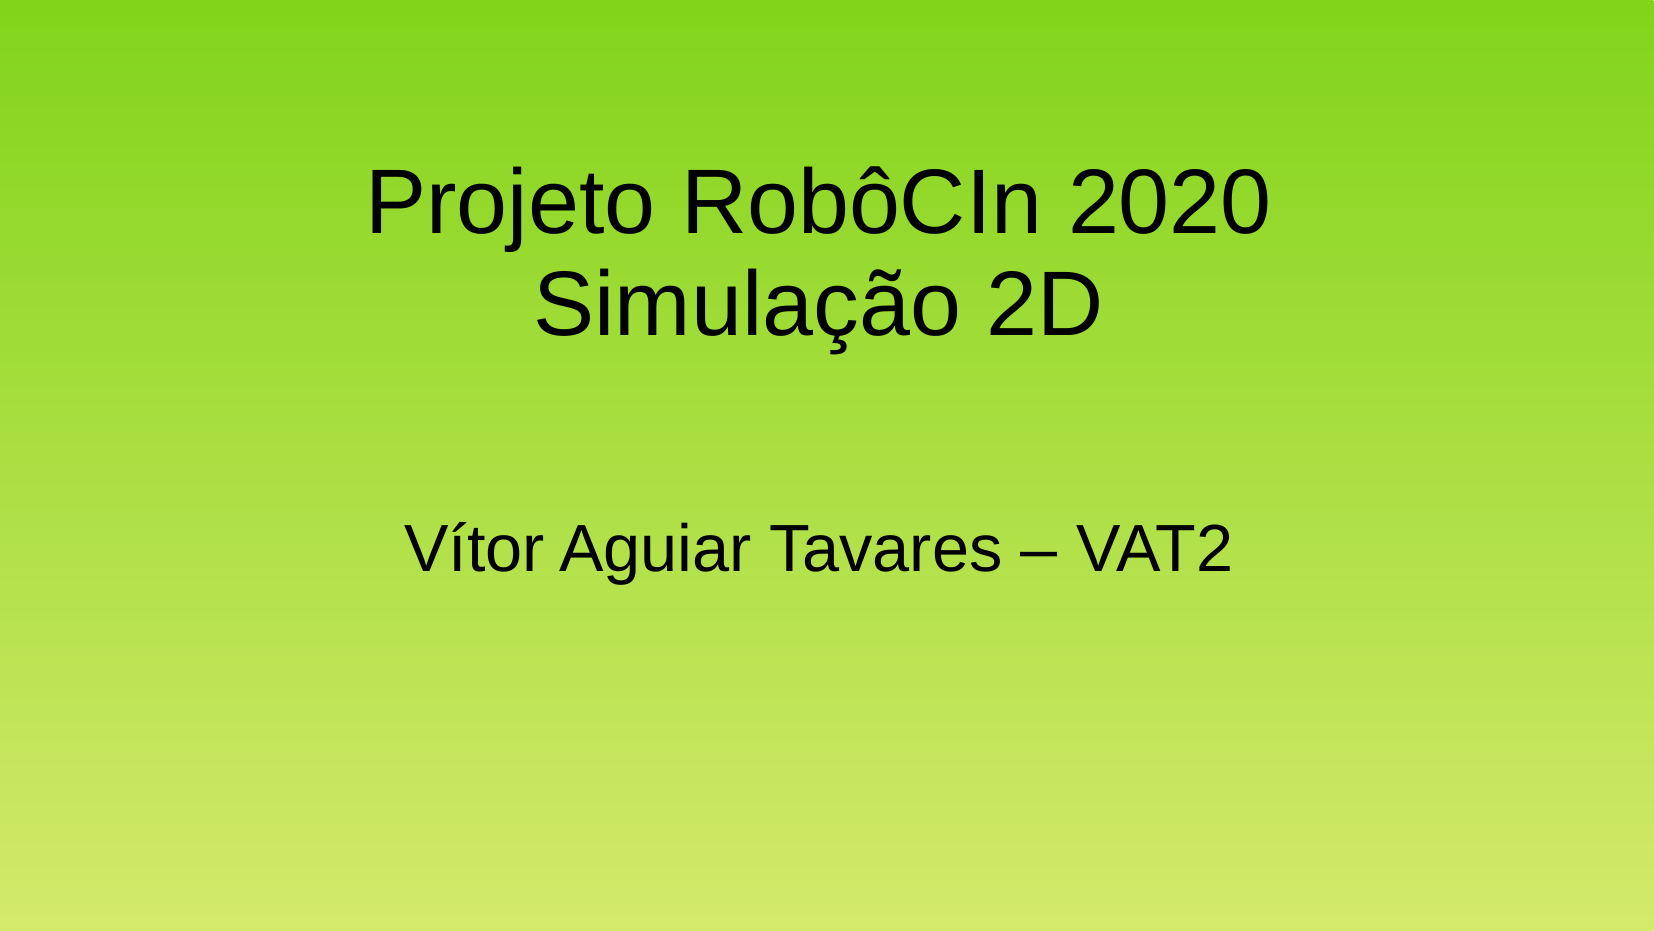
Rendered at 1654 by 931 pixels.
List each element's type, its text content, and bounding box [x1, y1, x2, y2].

subtitle Vítor Aguiar Tavares – VAT2 [75, 315, 1564, 856]
title Projeto RobôCIn 2020 Simulação 2D [75, 0, 1564, 315]
